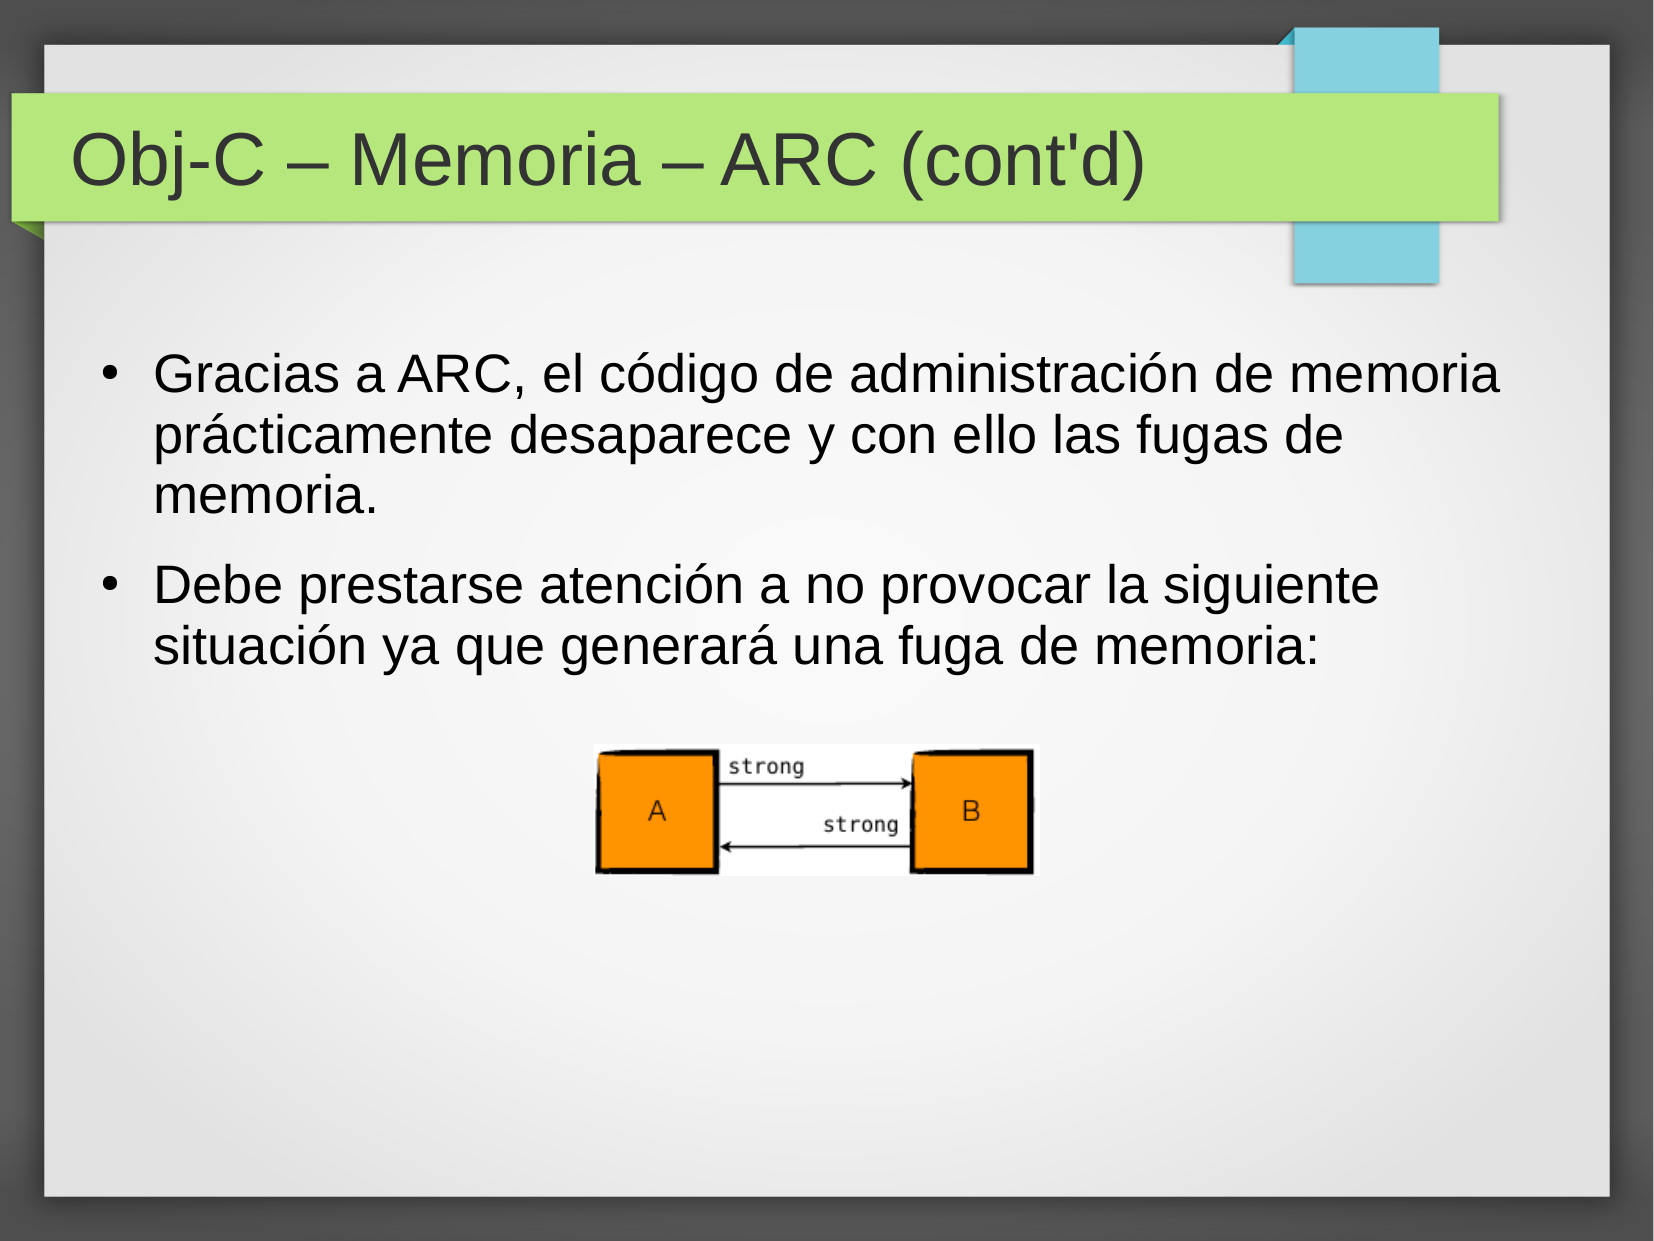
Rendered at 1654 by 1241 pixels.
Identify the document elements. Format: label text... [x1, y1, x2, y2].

title Obj-C – Memoria – ARC (cont'd) [70, 106, 1229, 213]
picture [0, 0, 1654, 1241]
list Gracias a ARC, el código de administración de memoria prácticamente desaparece y con ello las fugas de memoria. Debe prestarse atención a no provocar la siguiente situación ya que generará una fuga de memoria: [82, 343, 1538, 1063]
